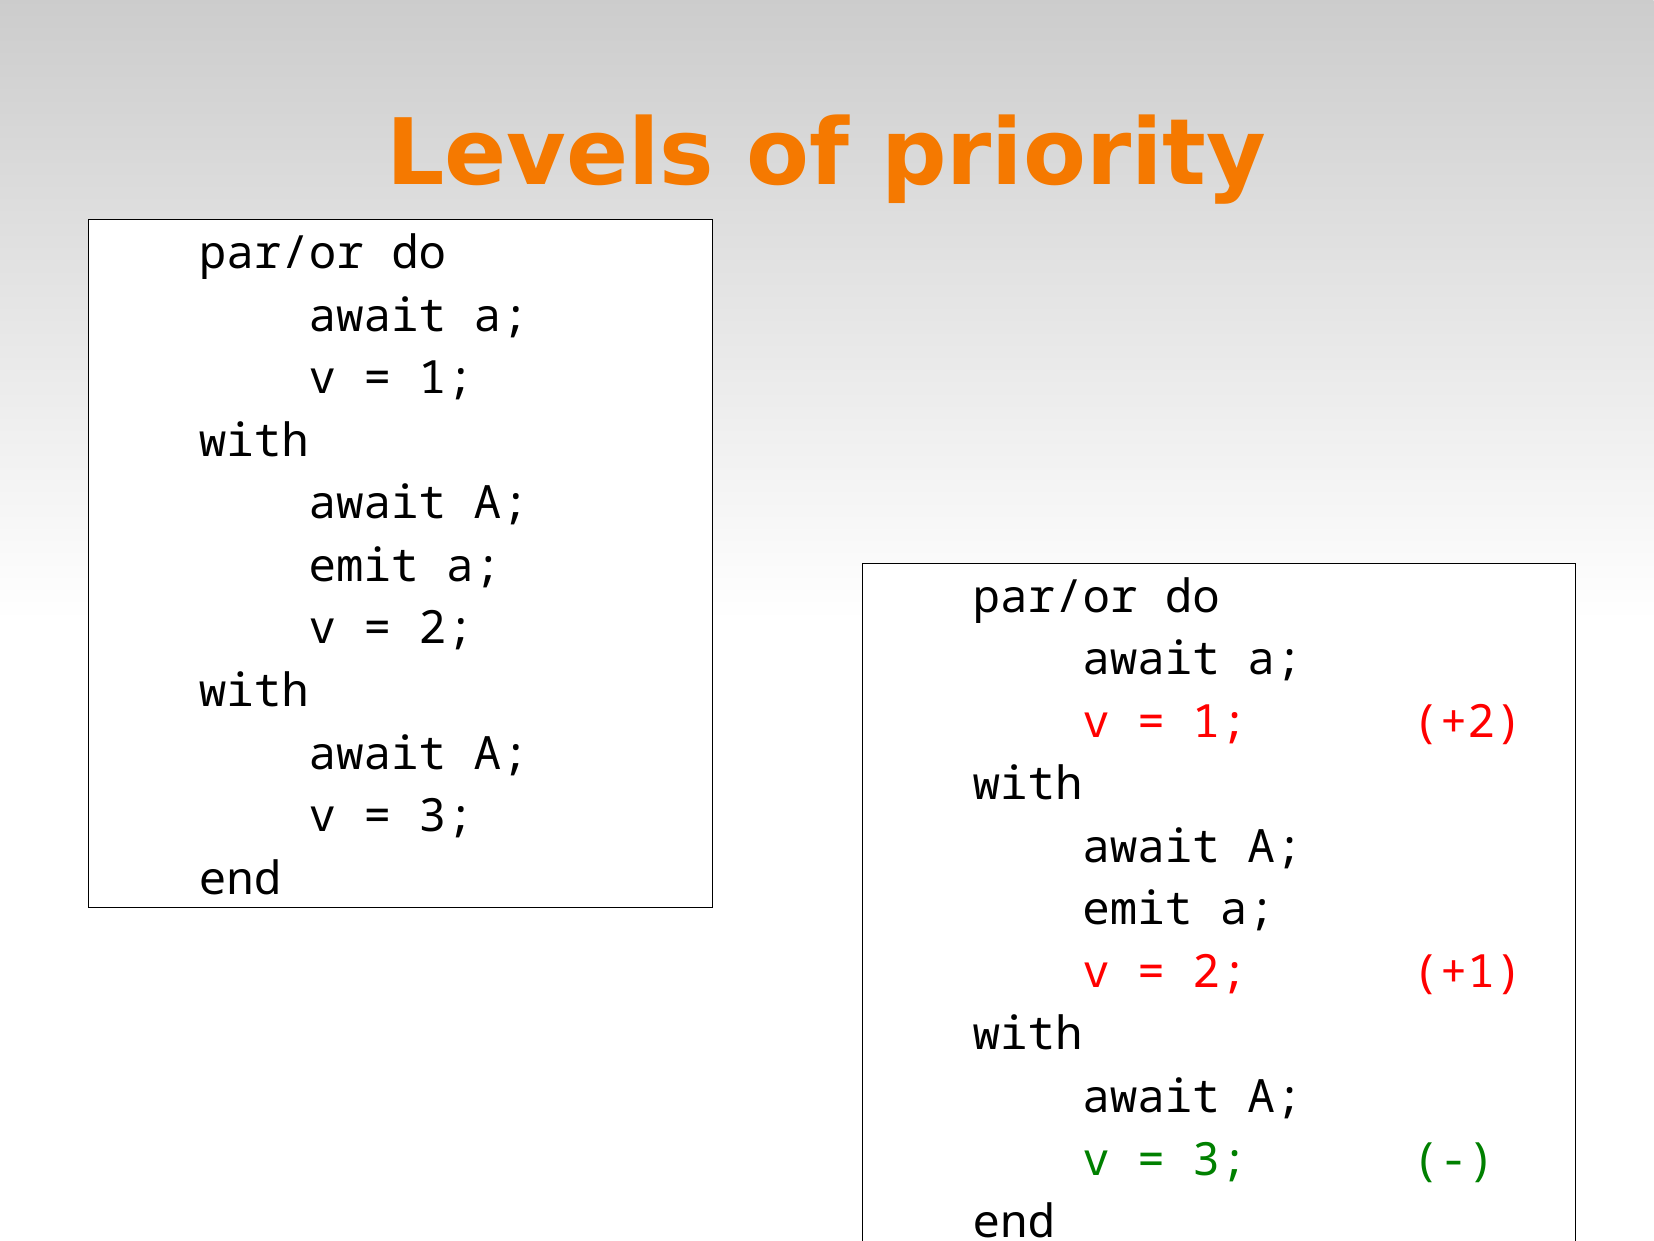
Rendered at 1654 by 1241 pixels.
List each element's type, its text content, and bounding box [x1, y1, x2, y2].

text_box par/or do await a; v = 1; with await A; emit a; v = 2; with await A; v = 3; end [88, 270, 713, 857]
text_box par/or do await a; v = 1; (+2) with await A; emit a; v = 2; (+1) with await A; v = 3; (-) end [862, 613, 1576, 1201]
title Levels of priority [82, 49, 1571, 257]
